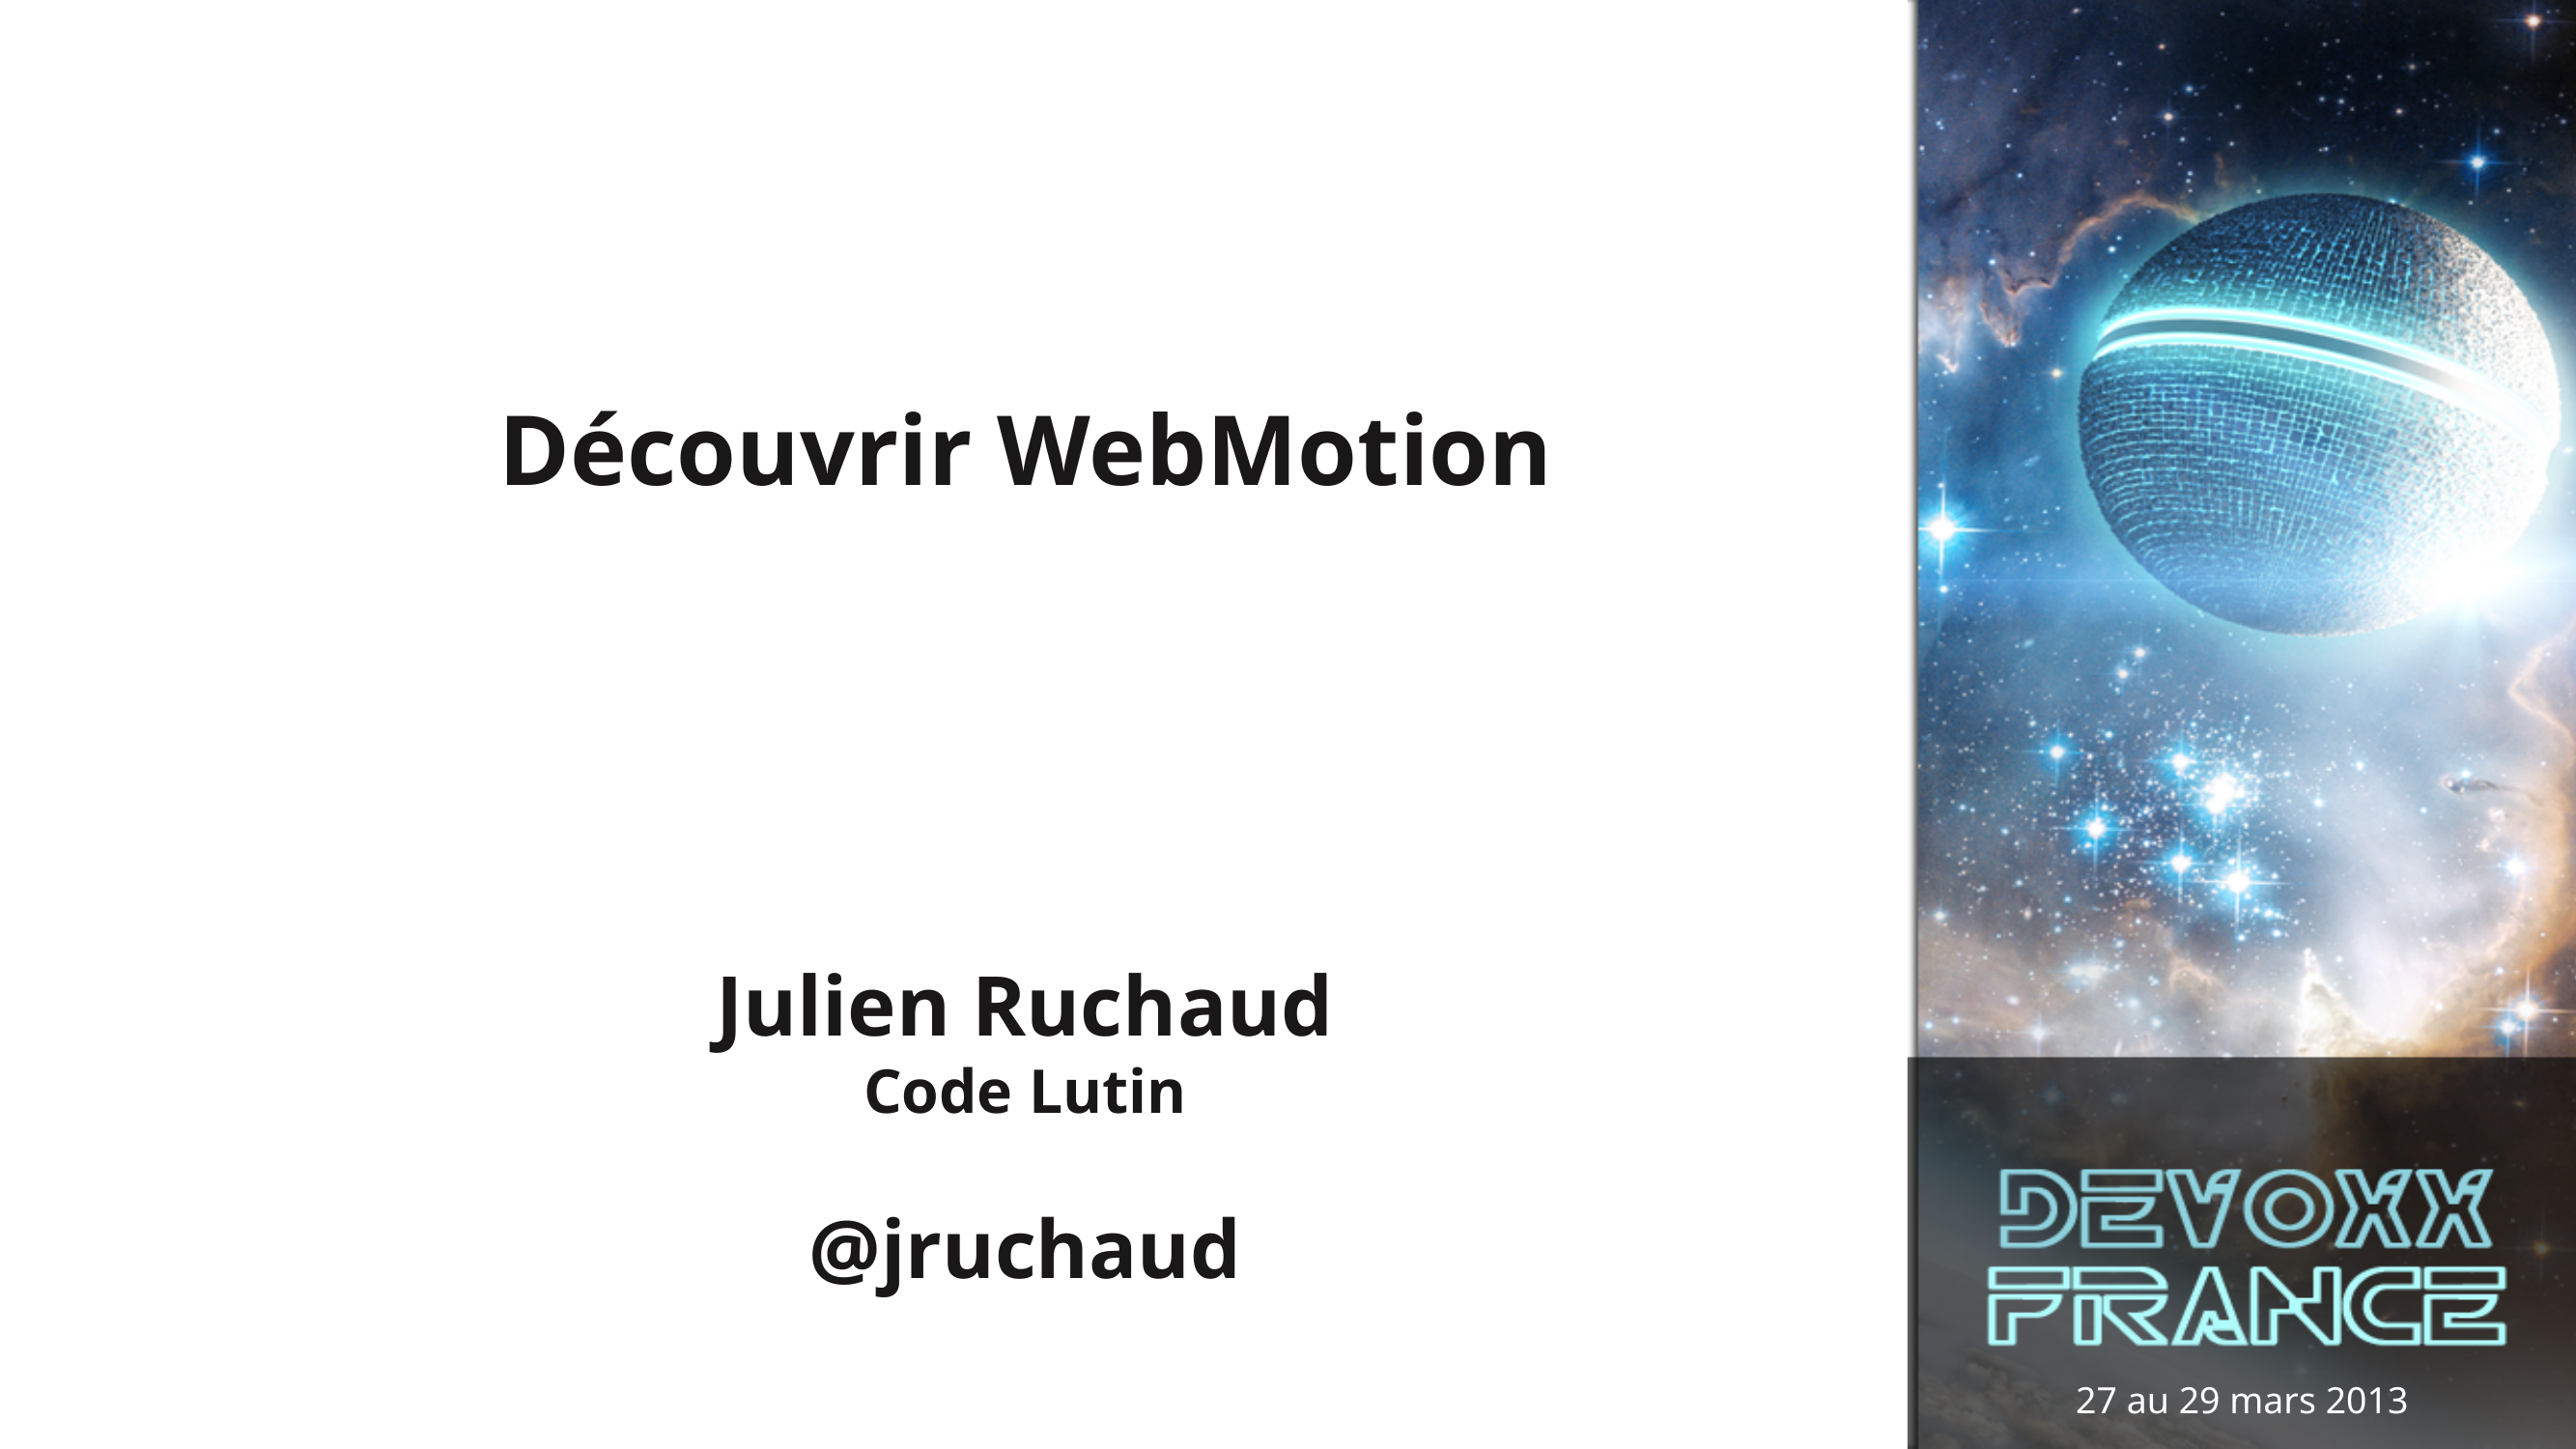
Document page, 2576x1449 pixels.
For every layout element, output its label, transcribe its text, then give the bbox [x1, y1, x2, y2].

picture [1907, 0, 2576, 1449]
list Julien Ruchaud Code Lutin @jruchaud [19, 946, 2031, 1406]
title Découvrir WebMotion [212, 23, 1840, 513]
